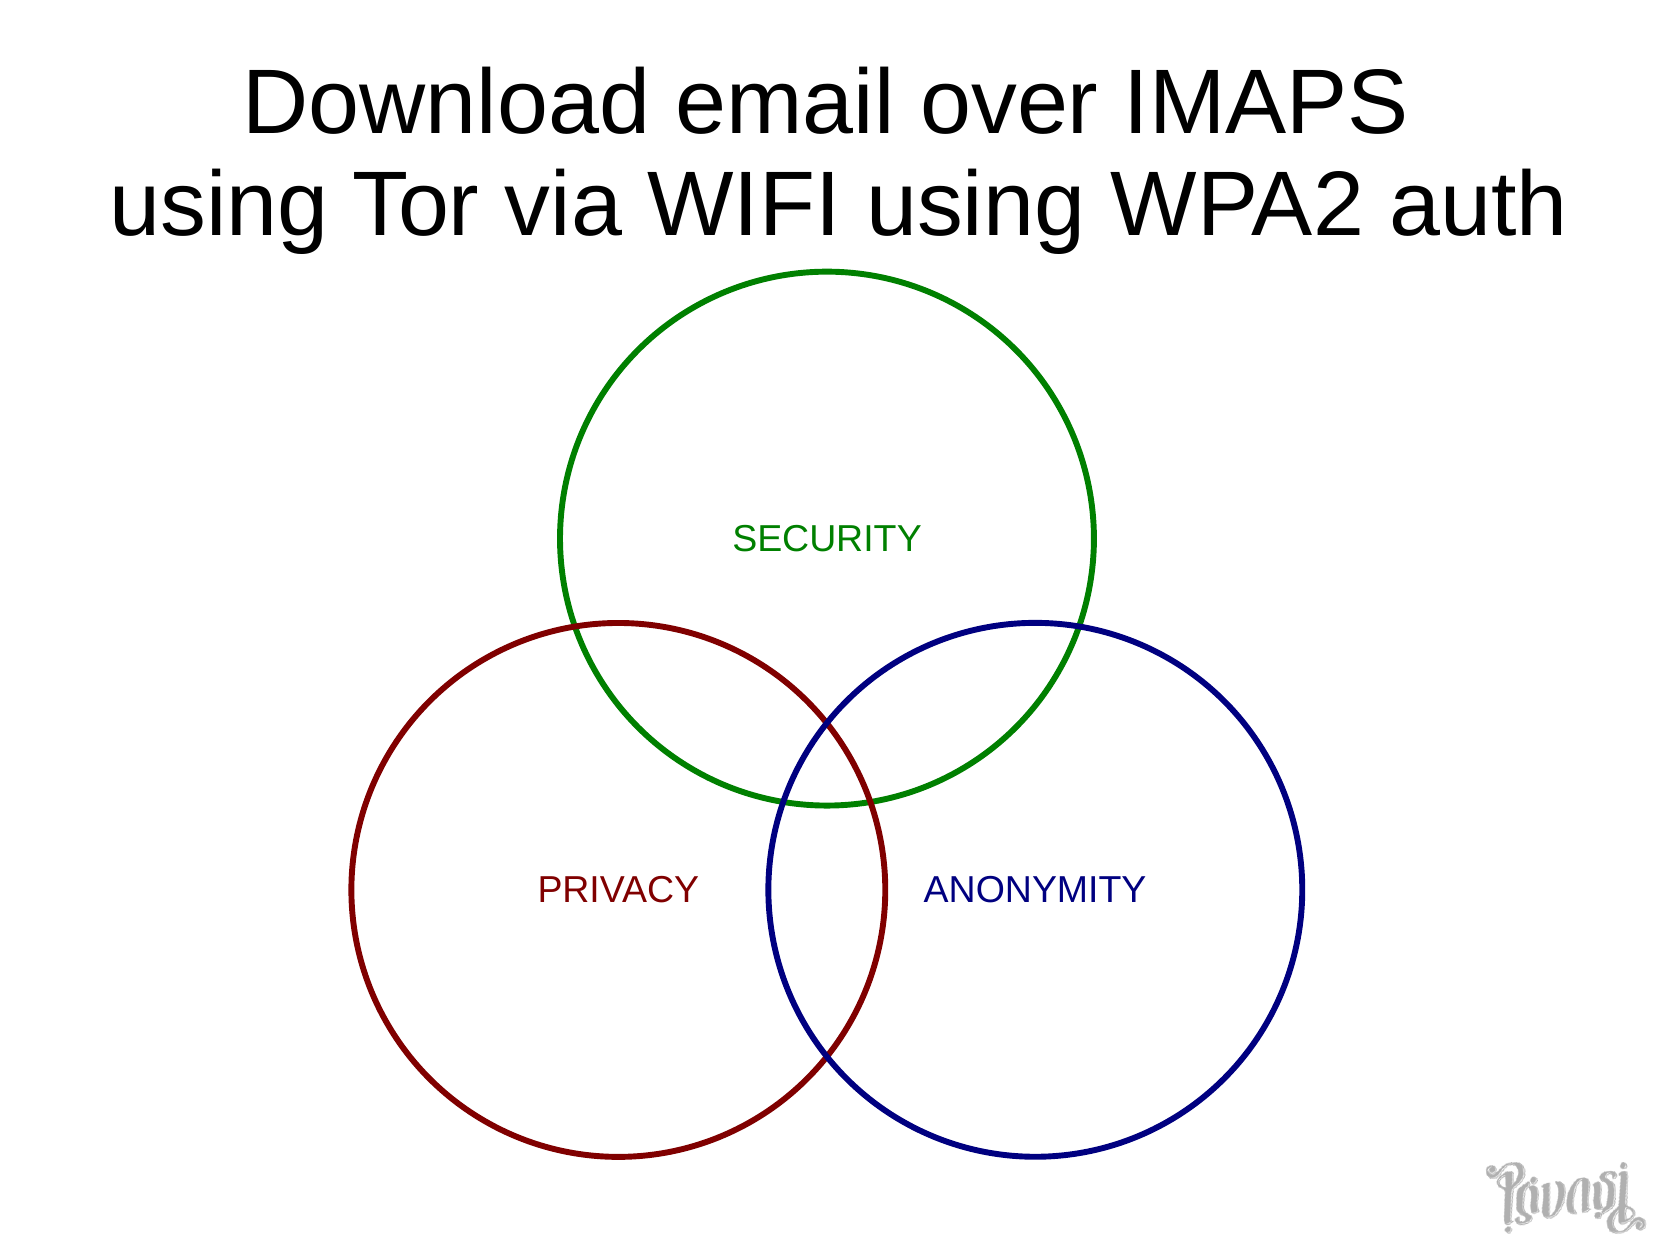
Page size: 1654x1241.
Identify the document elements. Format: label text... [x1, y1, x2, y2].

title Download email over IMAPS using Tor via WIFI using WPA2 auth [82, 49, 1571, 257]
picture [1484, 1147, 1648, 1241]
text_box ANONYMITY [768, 622, 1303, 1157]
text_box SECURITY [560, 271, 1094, 722]
text_box PRIVACY [351, 622, 827, 1157]
